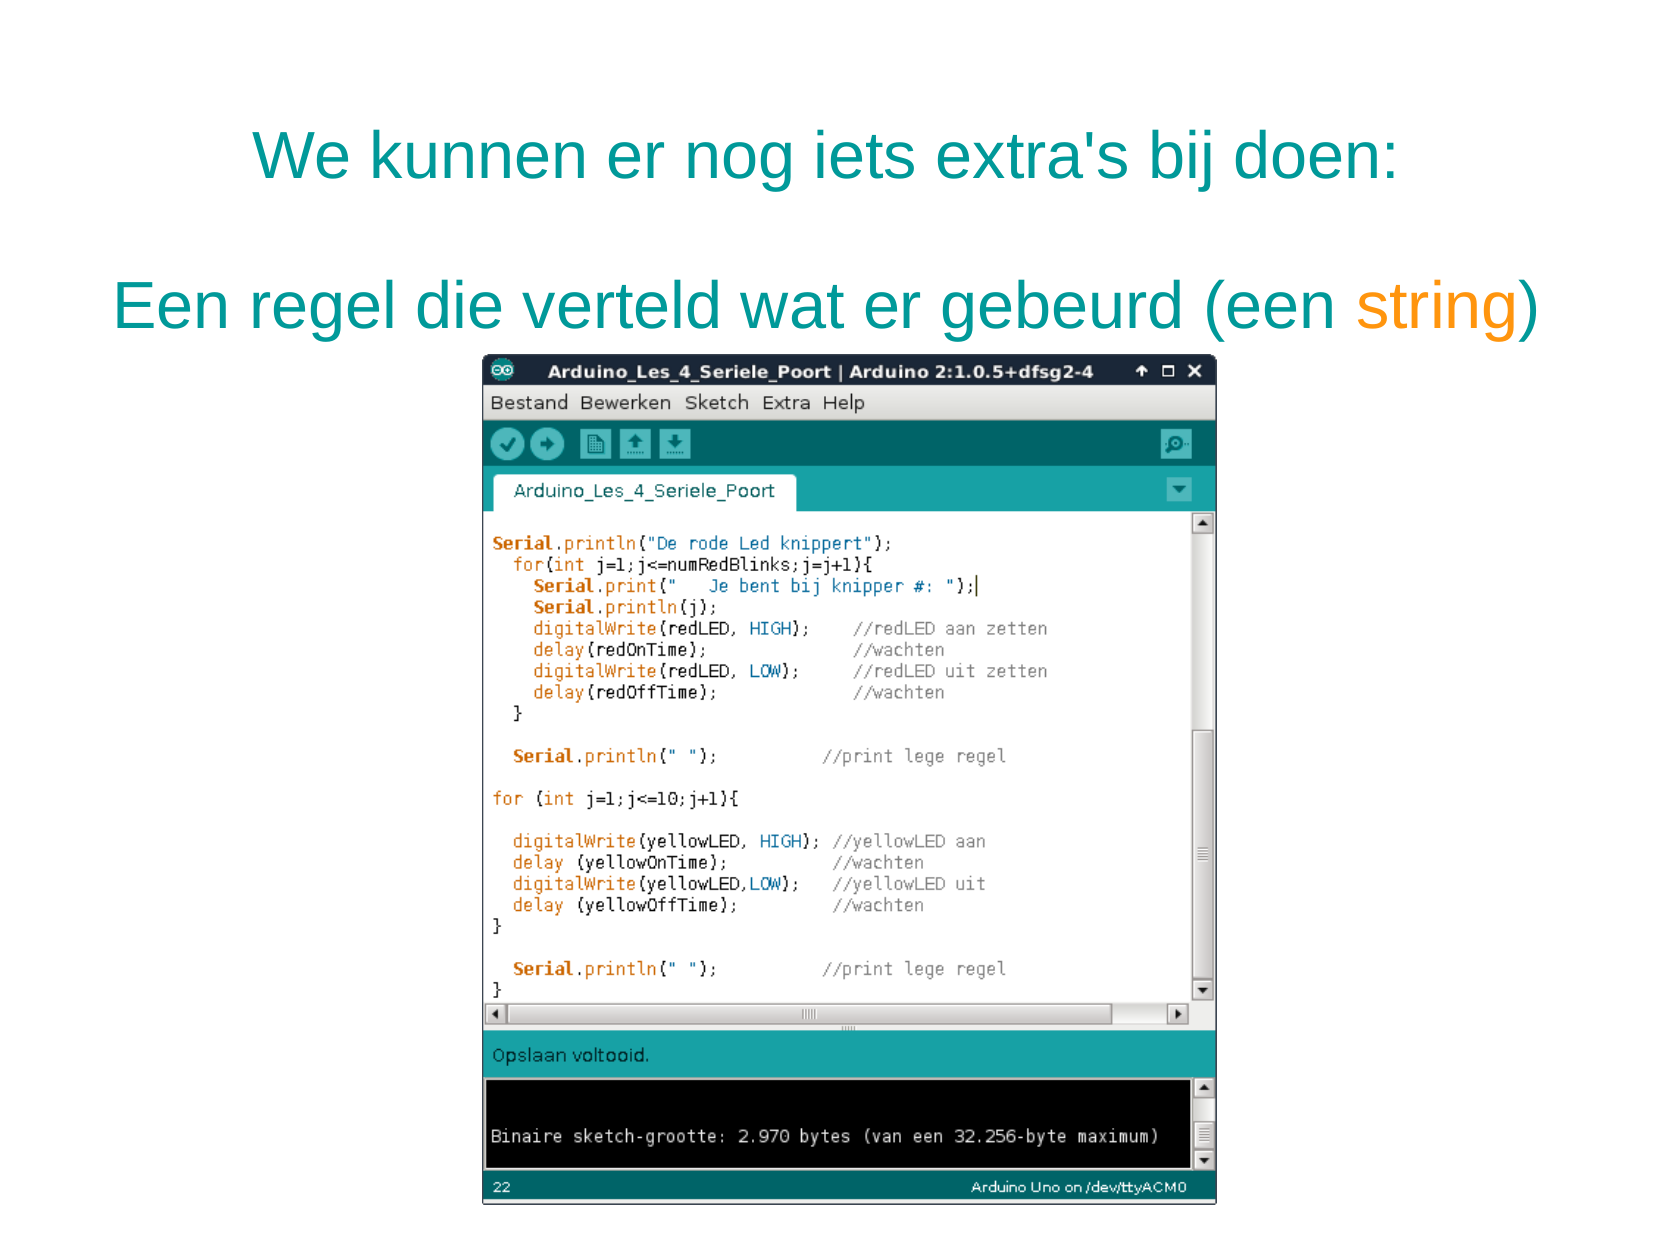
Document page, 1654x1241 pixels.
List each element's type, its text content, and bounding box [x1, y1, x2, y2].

subtitle We kunnen er nog iets extra's bij doen: Een regel die verteld wat er gebeurd (een string) [82, 49, 1571, 1010]
picture [482, 354, 1217, 1205]
